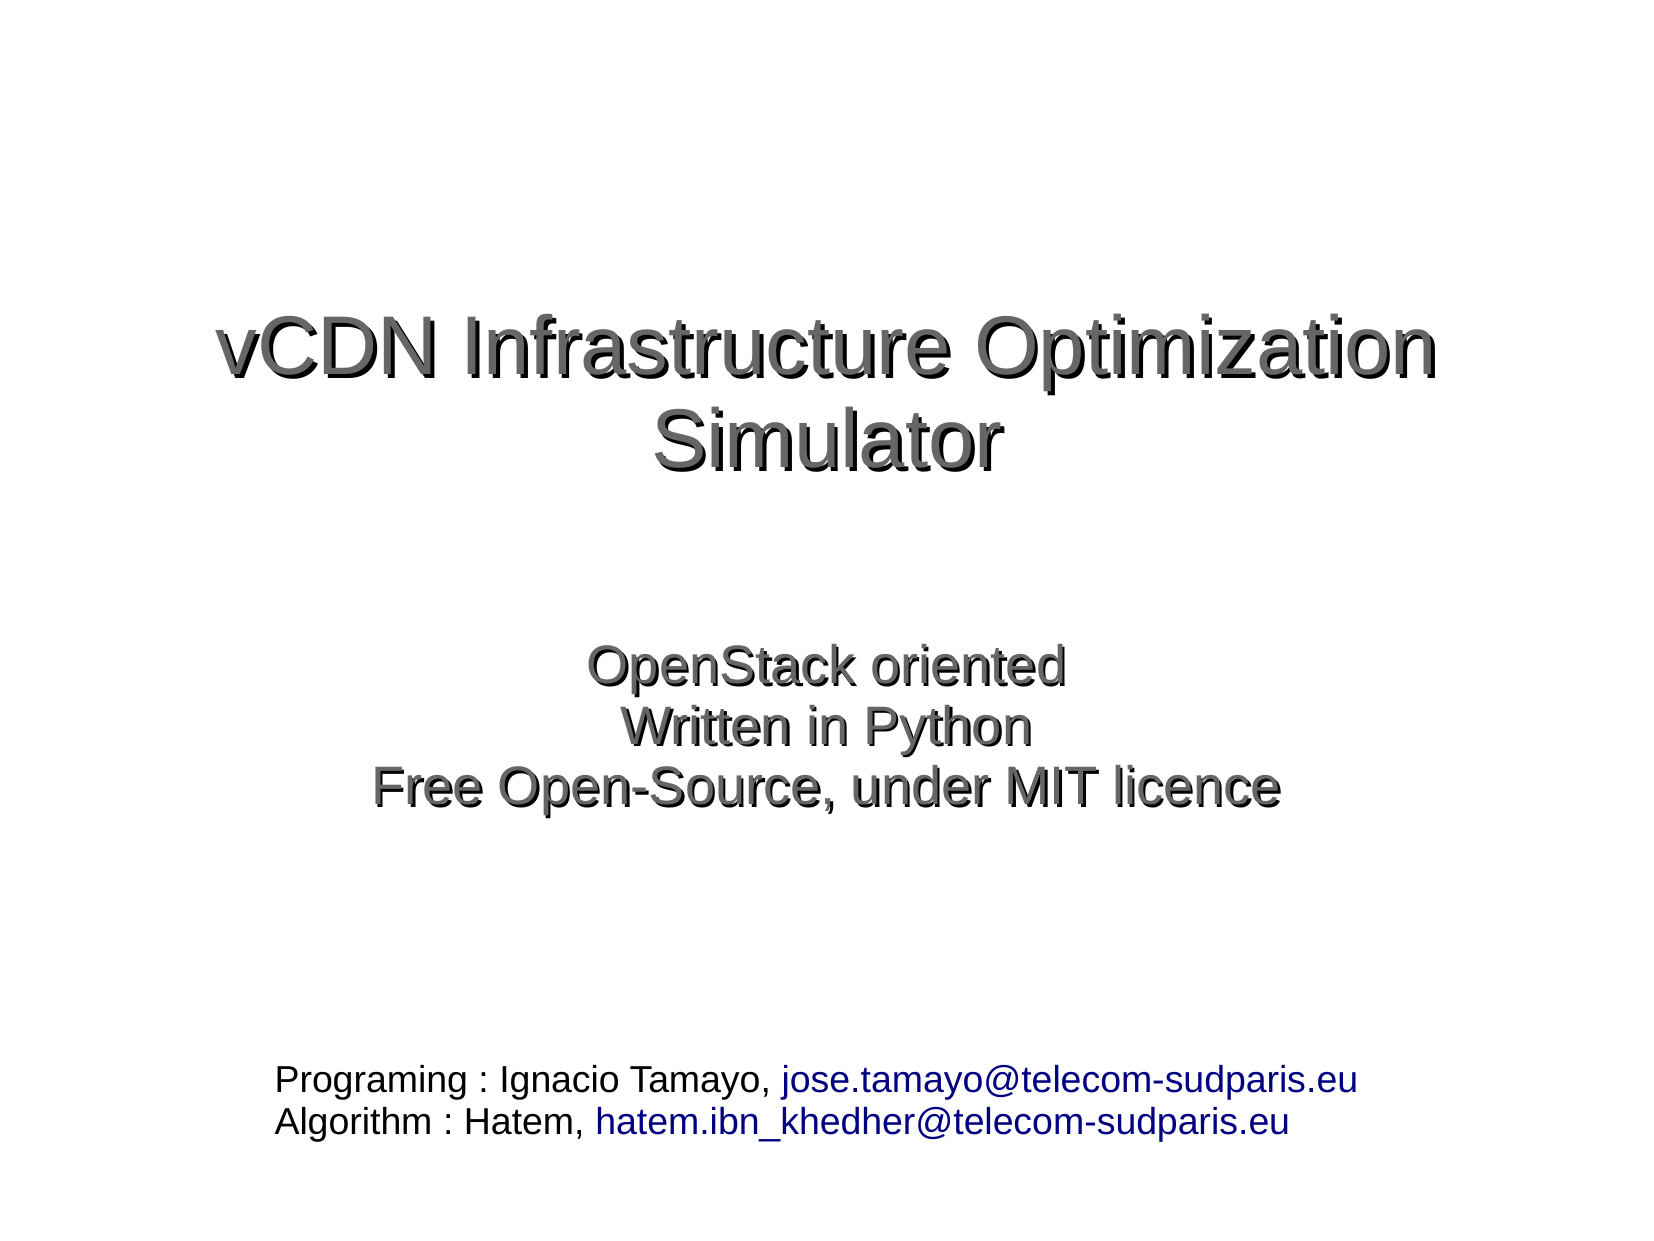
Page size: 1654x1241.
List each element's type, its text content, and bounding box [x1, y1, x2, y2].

text_box Programing : Ignacio Tamayo, jose.tamayo@telecom-sudparis.eu Algorithm : Hatem, hatem.ibn_khedher@telecom-sudparis.eu [259, 1051, 1382, 1150]
subtitle vCDN Infrastructure Optimization Simulator OpenStack oriented Written in Python Free Open-Source, under MIT licence [82, 106, 1571, 1010]
